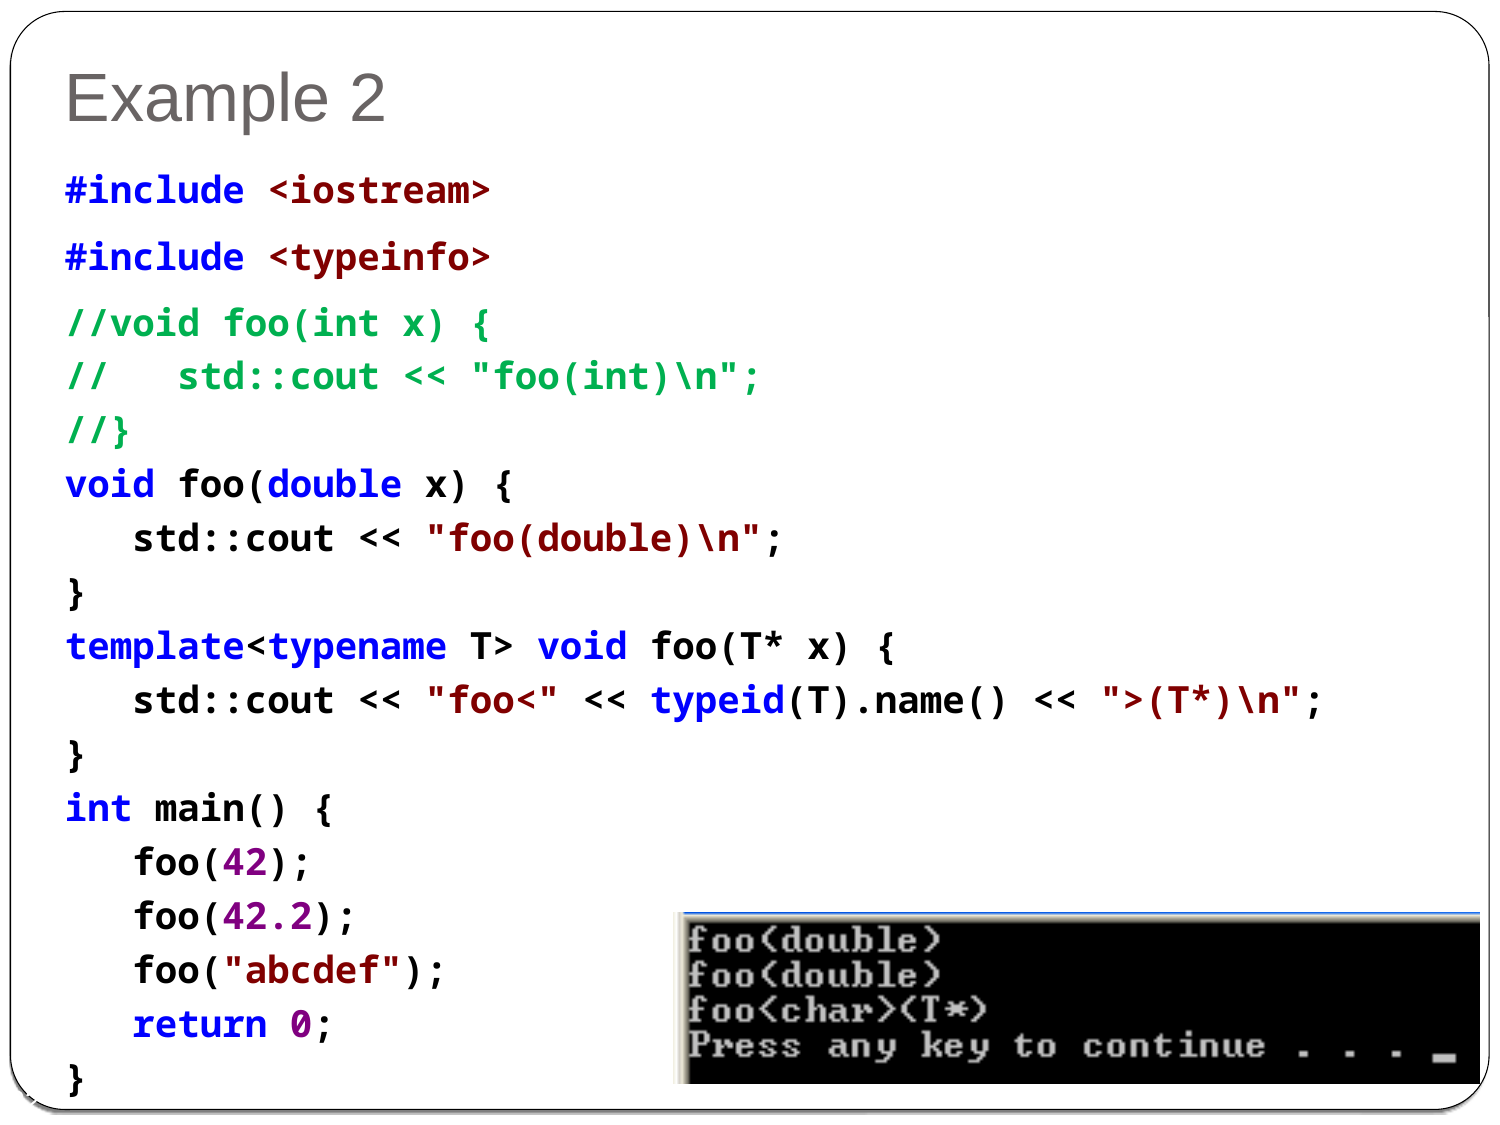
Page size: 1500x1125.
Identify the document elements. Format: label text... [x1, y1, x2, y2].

title Example 2 [50, 45, 1450, 149]
picture [673, 912, 1480, 1084]
list #include <iostream> #include <typeinfo> //void foo(int x) { // std::cout << "foo(int)\n"; //} void foo(double x) { std::cout << "foo(double)\n"; } template<typename T> void foo(T* x) { std::cout << "foo<" << typeid(T).name() << ">(T*)\n"; } int main() { foo(42); foo(42.2); foo("abcdef"); return 0; } [50, 149, 1450, 1088]
slide_number <number> [0, 1074, 50, 1125]
